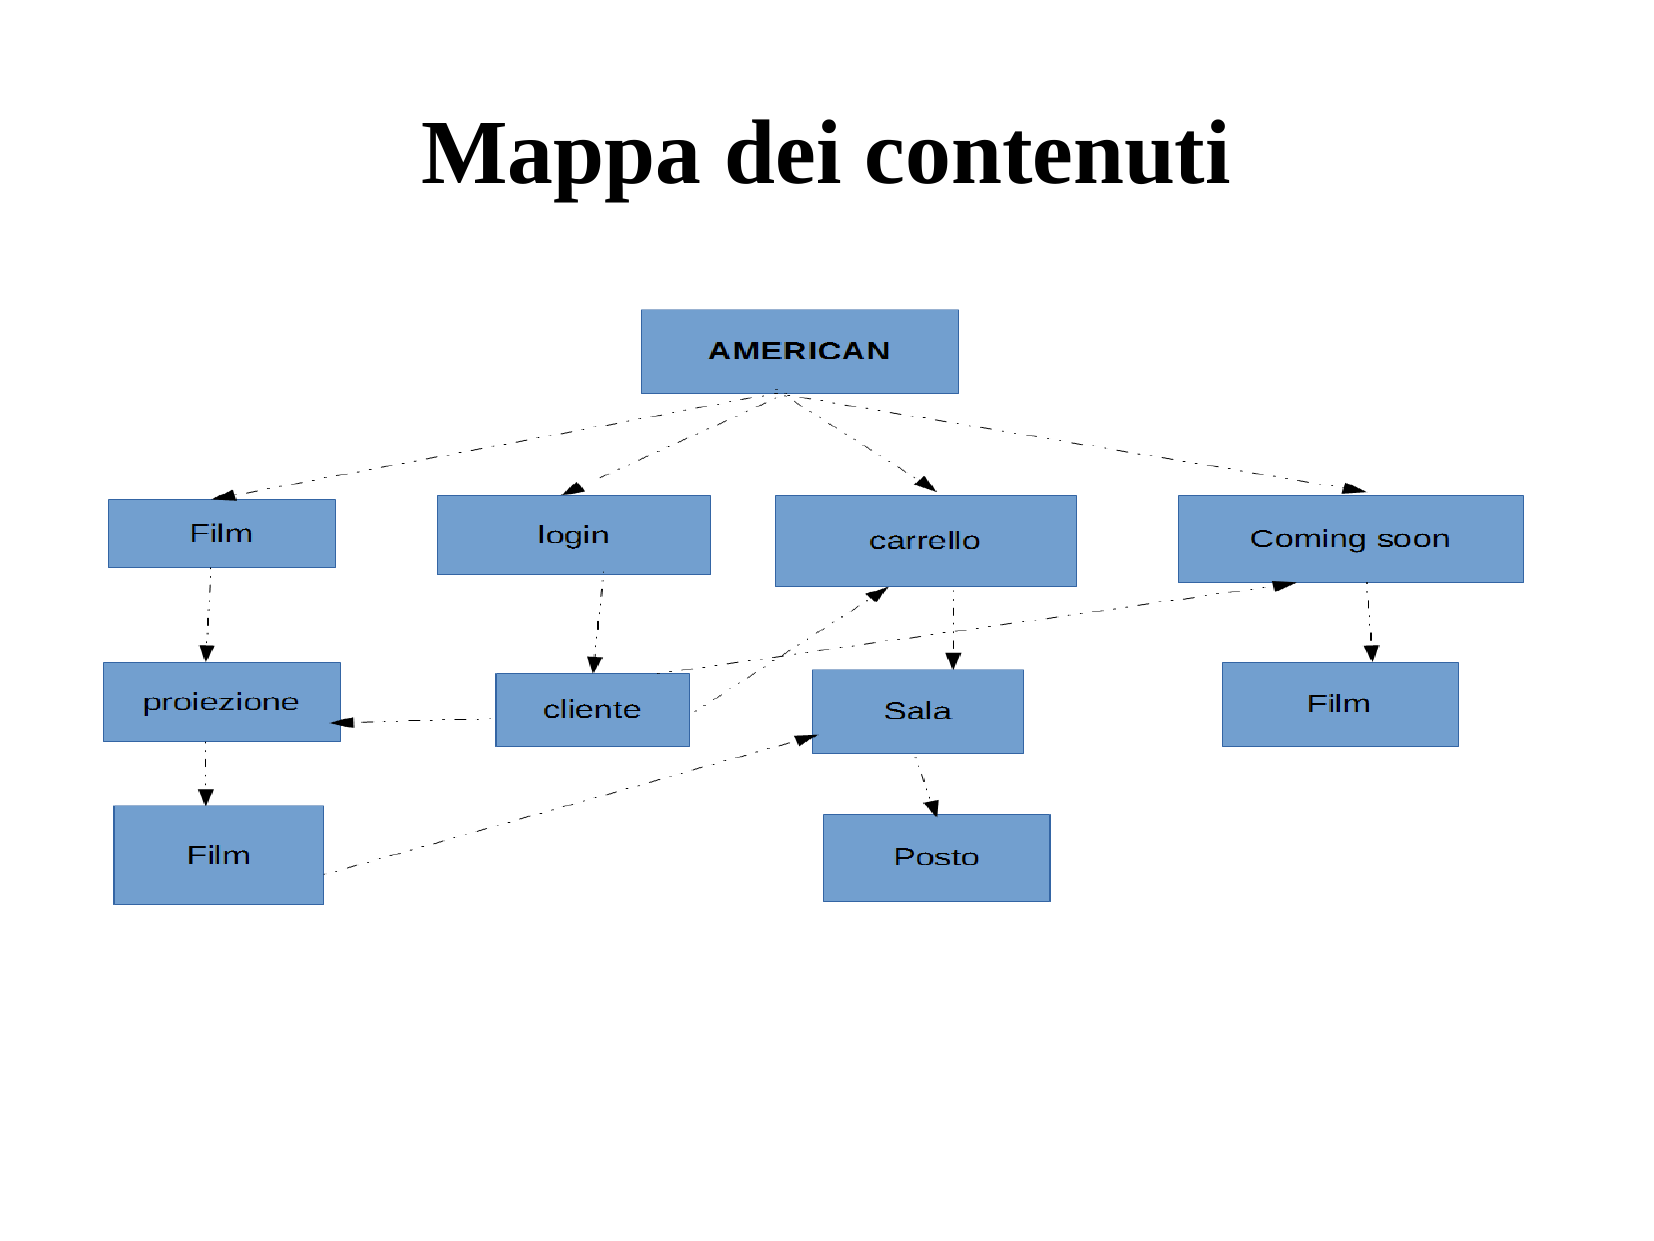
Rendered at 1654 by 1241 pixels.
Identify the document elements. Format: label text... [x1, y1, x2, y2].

title Mappa dei contenuti [82, 49, 1571, 257]
picture [82, 290, 1571, 1010]
